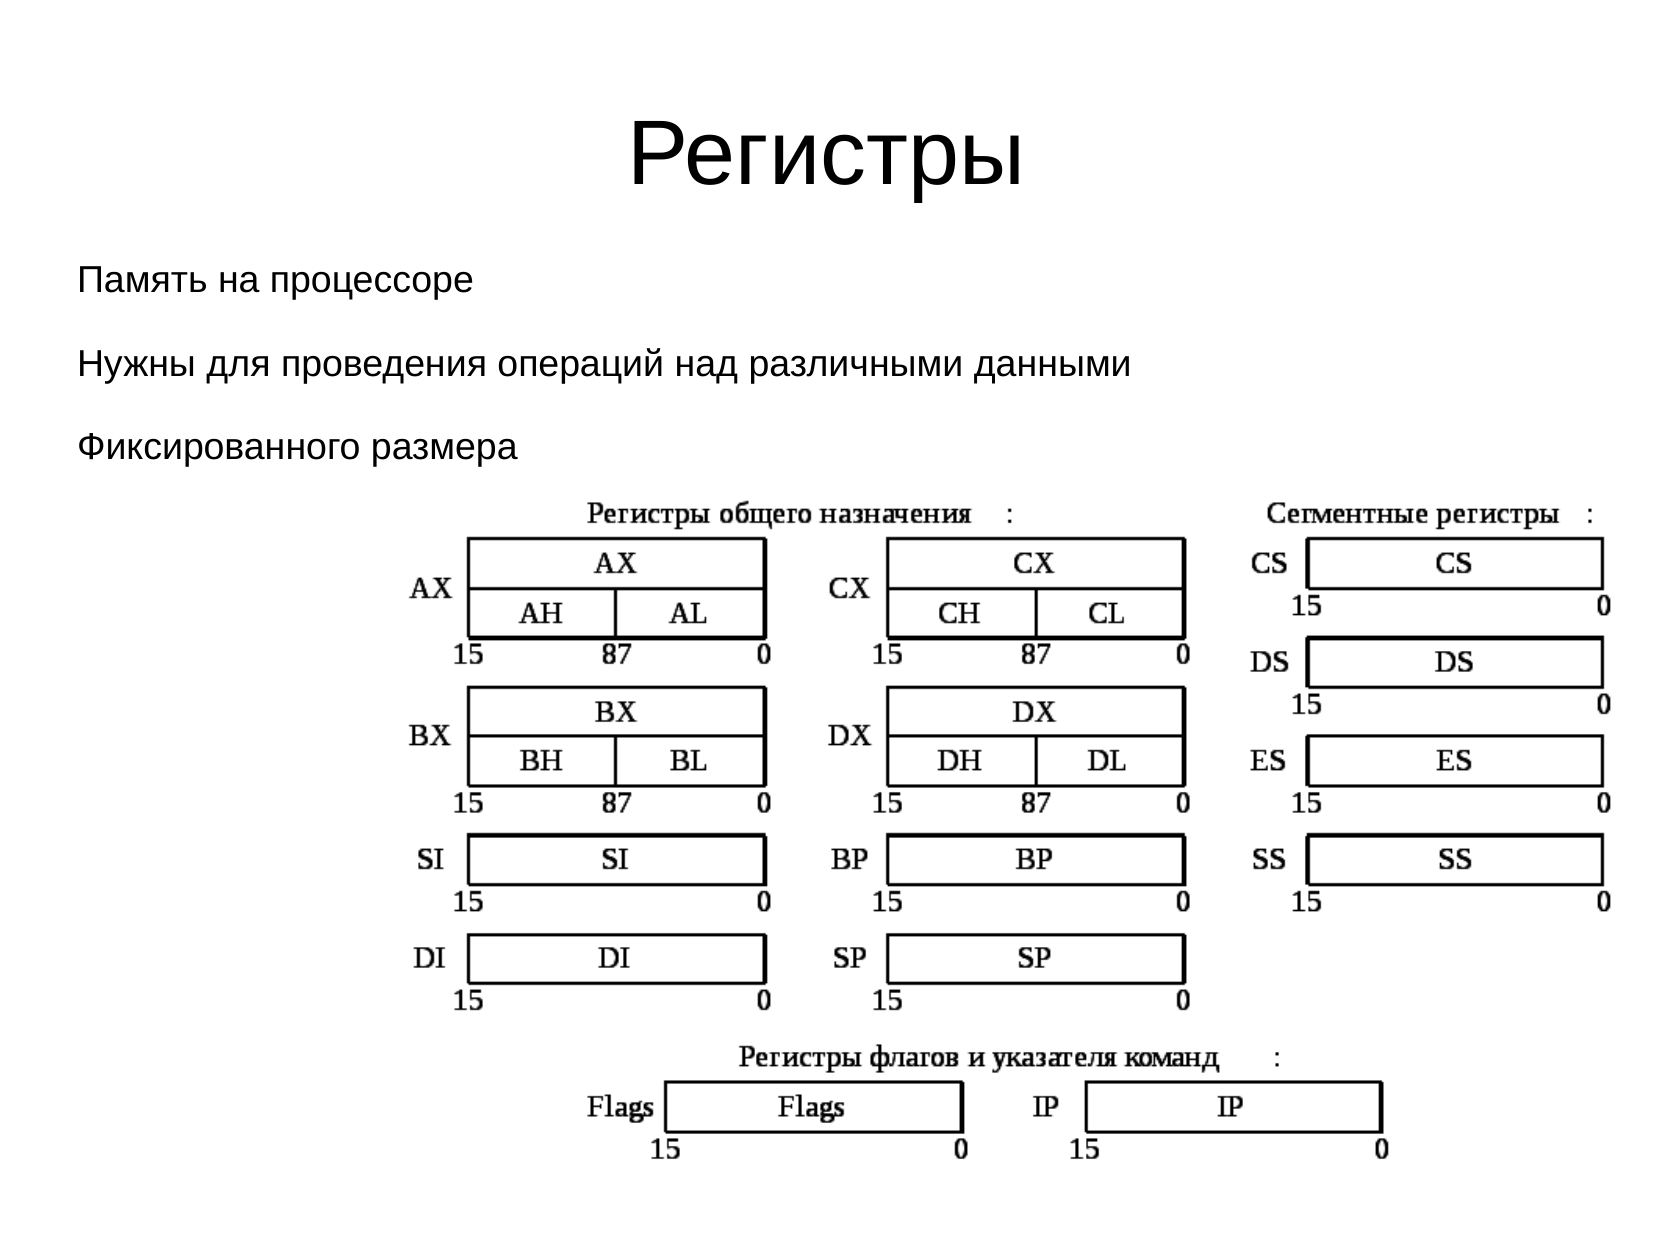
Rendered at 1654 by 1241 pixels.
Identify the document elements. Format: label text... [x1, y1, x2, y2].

title Регистры [82, 49, 1571, 257]
text_box Память на процессоре Нужны для проведения операций над различными данными Фиксированного размера [62, 250, 1148, 474]
picture [389, 484, 1634, 1170]
